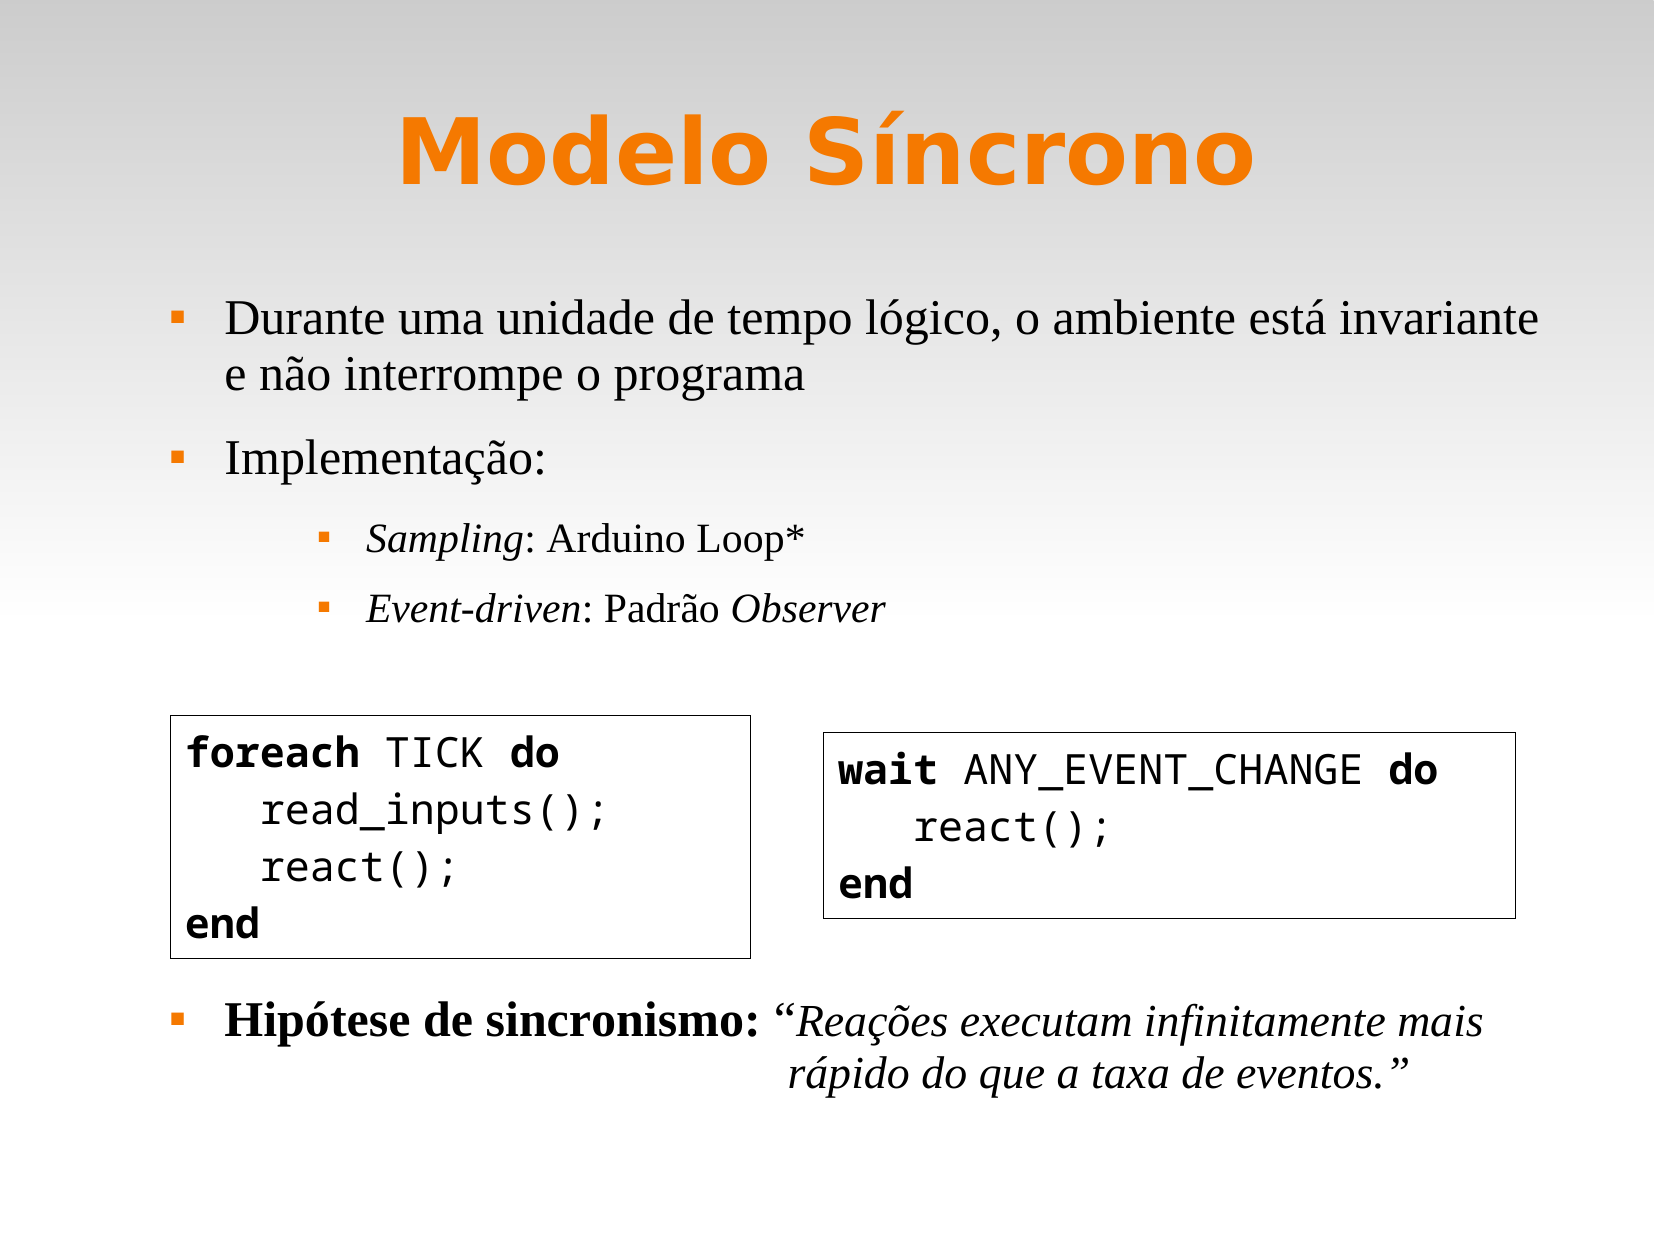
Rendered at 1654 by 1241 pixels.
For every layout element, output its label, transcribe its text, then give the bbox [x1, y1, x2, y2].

title Modelo Síncrono [82, 49, 1571, 257]
text_box foreach TICK do read_inputs(); react(); end [170, 715, 751, 927]
text_box wait ANY_EVENT_CHANGE do react(); end [823, 732, 1516, 906]
list Durante uma unidade de tempo lógico, o ambiente está invariante e não interrompe o programa Implementação: Sampling: Arduino Loop* Event-driven: Padrão Observer Hipótese de sincronismo: “Reações executam infinitamente mais rápido do que a taxa de eventos.” [82, 290, 1571, 1157]
